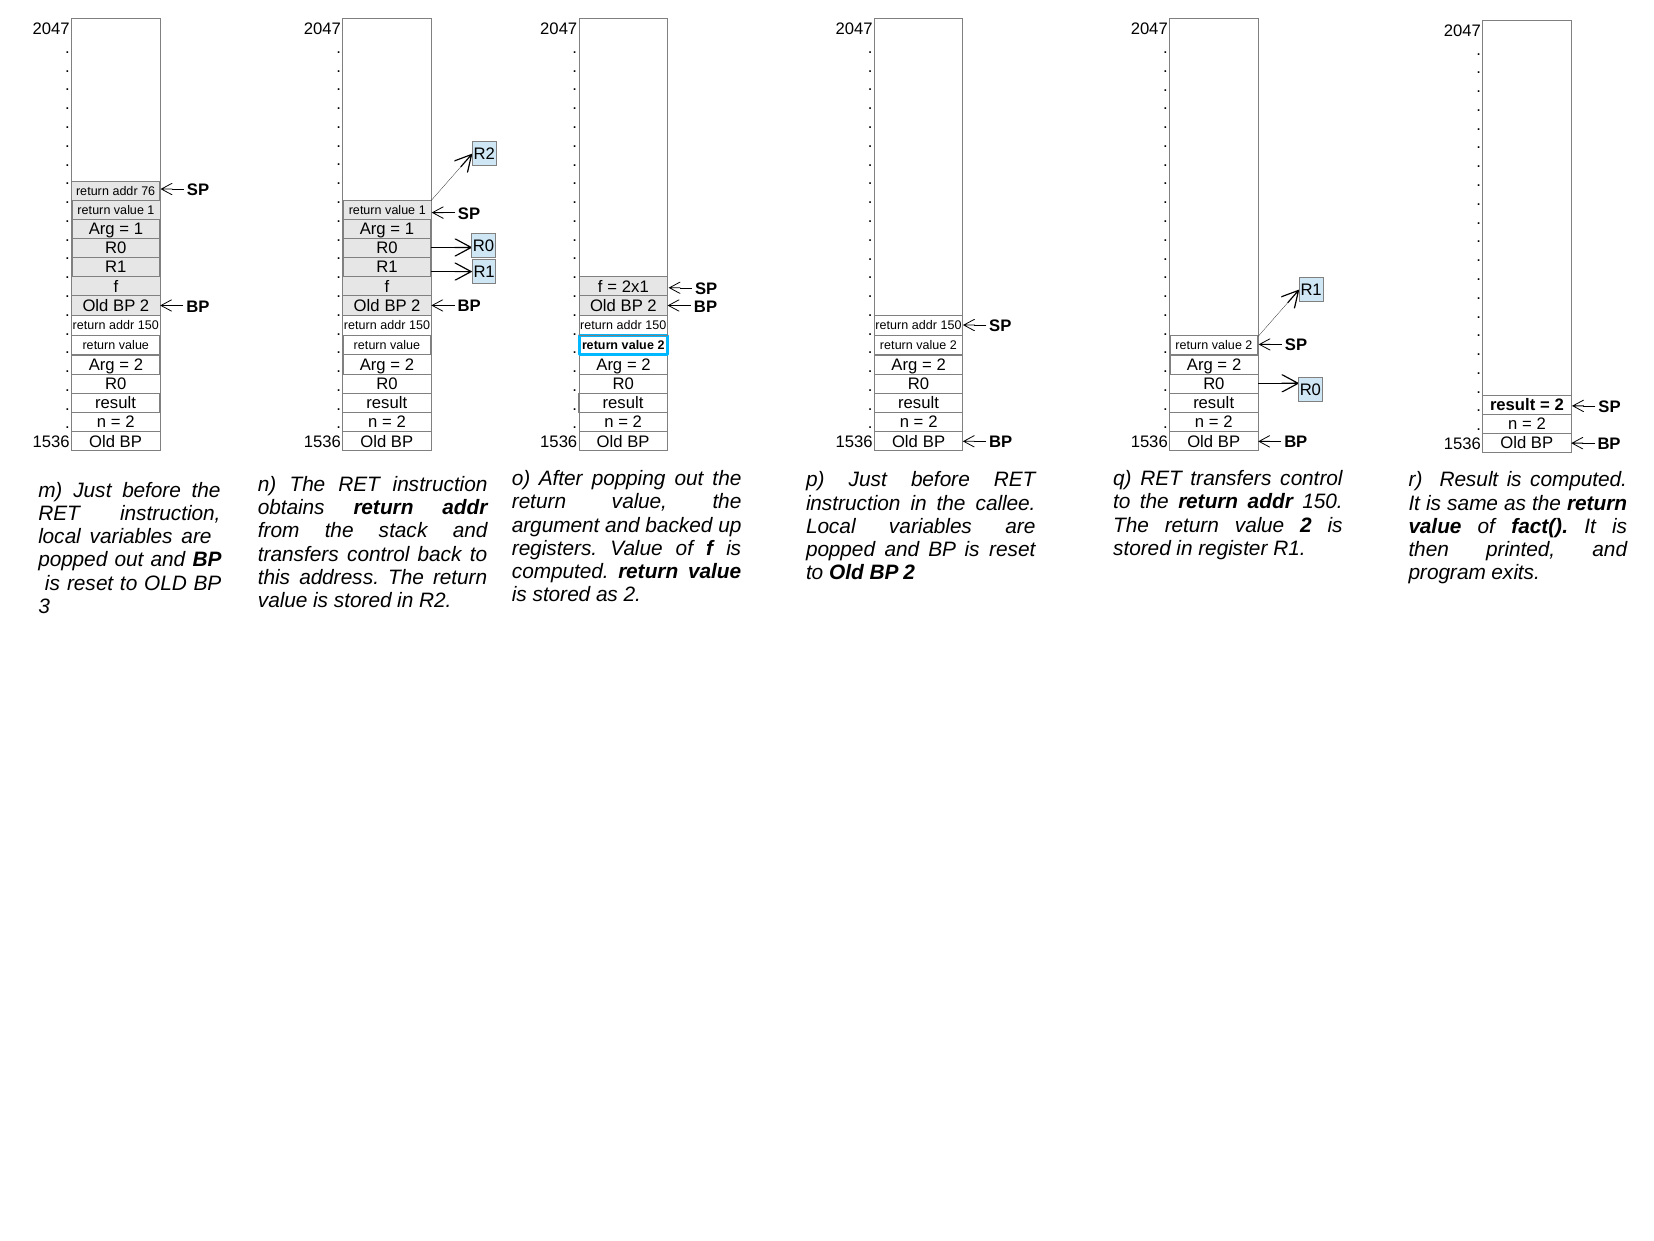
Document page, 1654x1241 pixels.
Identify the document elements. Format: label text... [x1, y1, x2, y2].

text_box R1 [1299, 277, 1324, 302]
text_box return value 2 [874, 336, 963, 355]
text_box SP [1583, 389, 1636, 424]
text_box Arg = 1 [356, 220, 431, 239]
text_box BP [442, 289, 496, 323]
text_box f = 2x1 [579, 276, 668, 296]
text_box Arg = 1 [85, 220, 160, 239]
text_box R0 [1169, 374, 1259, 394]
text_box SP [680, 271, 733, 306]
text_box Arg = 2 [874, 355, 963, 375]
text_box n = 2 [1183, 413, 1259, 432]
text_box result = 2 [1496, 395, 1572, 415]
text_box R0 [874, 375, 963, 394]
text_box Old BP 2 [579, 296, 668, 316]
text_box q) RET transfers control to the return addr 150. The return value 2 is stored in register R1. [1098, 459, 1358, 568]
text_box 2047 . . . . . . . . . . . . . . . . . . . . . 1536 [1429, 13, 1496, 460]
text_box BP [1582, 427, 1636, 460]
text_box Old BP 2 [342, 296, 432, 316]
text_box R0 [356, 239, 431, 258]
text_box Arg = 2 [579, 355, 668, 375]
text_box result [85, 394, 160, 413]
text_box n = 2 [1496, 415, 1572, 434]
text_box result [888, 394, 963, 413]
text_box R0 [1298, 377, 1323, 402]
text_box 2047 . . . . . . . . . . . . . . . . . . . . . 1536 [17, 11, 85, 459]
text_box BP [679, 306, 733, 323]
text_box n = 2 [593, 413, 668, 432]
text_box return addr 150 [71, 316, 161, 336]
text_box result [1183, 394, 1259, 413]
text_box return value [71, 336, 160, 355]
text_box o) After popping out the return value, the argument and backed up registers. Value of f is computed. return value is stored as 2. [497, 459, 756, 614]
text_box 2047 . . . . . . . . . . . . . . . . . . . . . 1536 [1116, 11, 1183, 459]
text_box Old BP [593, 432, 668, 451]
text_box return value 2 [1170, 335, 1258, 355]
text_box Old BP [888, 432, 963, 451]
text_box result [356, 394, 432, 413]
text_box result [593, 394, 668, 413]
text_box Old BP [356, 432, 432, 451]
text_box R1 [356, 258, 431, 276]
text_box f [342, 276, 432, 296]
text_box 2047 . . . . . . . . . . . . . . . . . . . . . 1536 [525, 11, 593, 459]
text_box R0 [342, 374, 432, 394]
text_box BP [1269, 425, 1323, 459]
text_box n) The RET instruction obtains return addr from the stack and transfers control back to this address. The return value is stored in R2. [243, 465, 502, 620]
text_box SP [974, 308, 1027, 343]
text_box Arg = 2 [343, 354, 432, 375]
text_box Old BP [1183, 432, 1259, 451]
text_box Old BP [1496, 434, 1572, 453]
text_box R0 [85, 239, 160, 258]
text_box return value 1 [356, 200, 431, 220]
text_box f [71, 276, 161, 296]
text_box R1 [85, 258, 160, 276]
text_box SP [172, 172, 225, 207]
text_box n = 2 [85, 412, 161, 432]
text_box R2 [472, 141, 497, 166]
text_box n = 2 [356, 413, 432, 432]
text_box Old BP [85, 432, 161, 451]
text_box R1 [472, 259, 496, 284]
text_box R0 [471, 233, 496, 258]
text_box return addr 150 [342, 316, 432, 336]
text_box BP [974, 425, 1028, 459]
text_box 2047 . . . . . . . . . . . . . . . . . . . . . 1536 [289, 11, 356, 459]
text_box return addr 76 [71, 181, 160, 201]
text_box p) Just before RET instruction in the callee. Local variables are popped and BP is reset to Old BP 2 [791, 460, 1051, 592]
text_box R0 [579, 375, 668, 394]
text_box return value 2 [579, 336, 668, 355]
text_box n = 2 [888, 413, 963, 432]
text_box BP [171, 289, 225, 323]
text_box Arg = 2 [71, 355, 160, 375]
text_box R0 [71, 374, 161, 394]
text_box r) Result is computed. It is same as the return value of fact(). It is then printed, and program exits. [1393, 460, 1642, 592]
text_box return value [343, 336, 431, 355]
text_box Old BP 2 [71, 296, 161, 316]
text_box 2047 . . . . . . . . . . . . . . . . . . . . . 1536 [820, 11, 888, 459]
text_box m) Just before the RET instruction, local variables are popped out and BP is reset to OLD BP 3 [23, 470, 236, 626]
text_box SP [443, 196, 496, 231]
text_box return addr 150 [579, 316, 668, 336]
text_box return value 1 [85, 201, 160, 220]
text_box SP [1270, 328, 1323, 362]
text_box Arg = 2 [1170, 355, 1259, 375]
text_box return addr 150 [874, 315, 963, 336]
